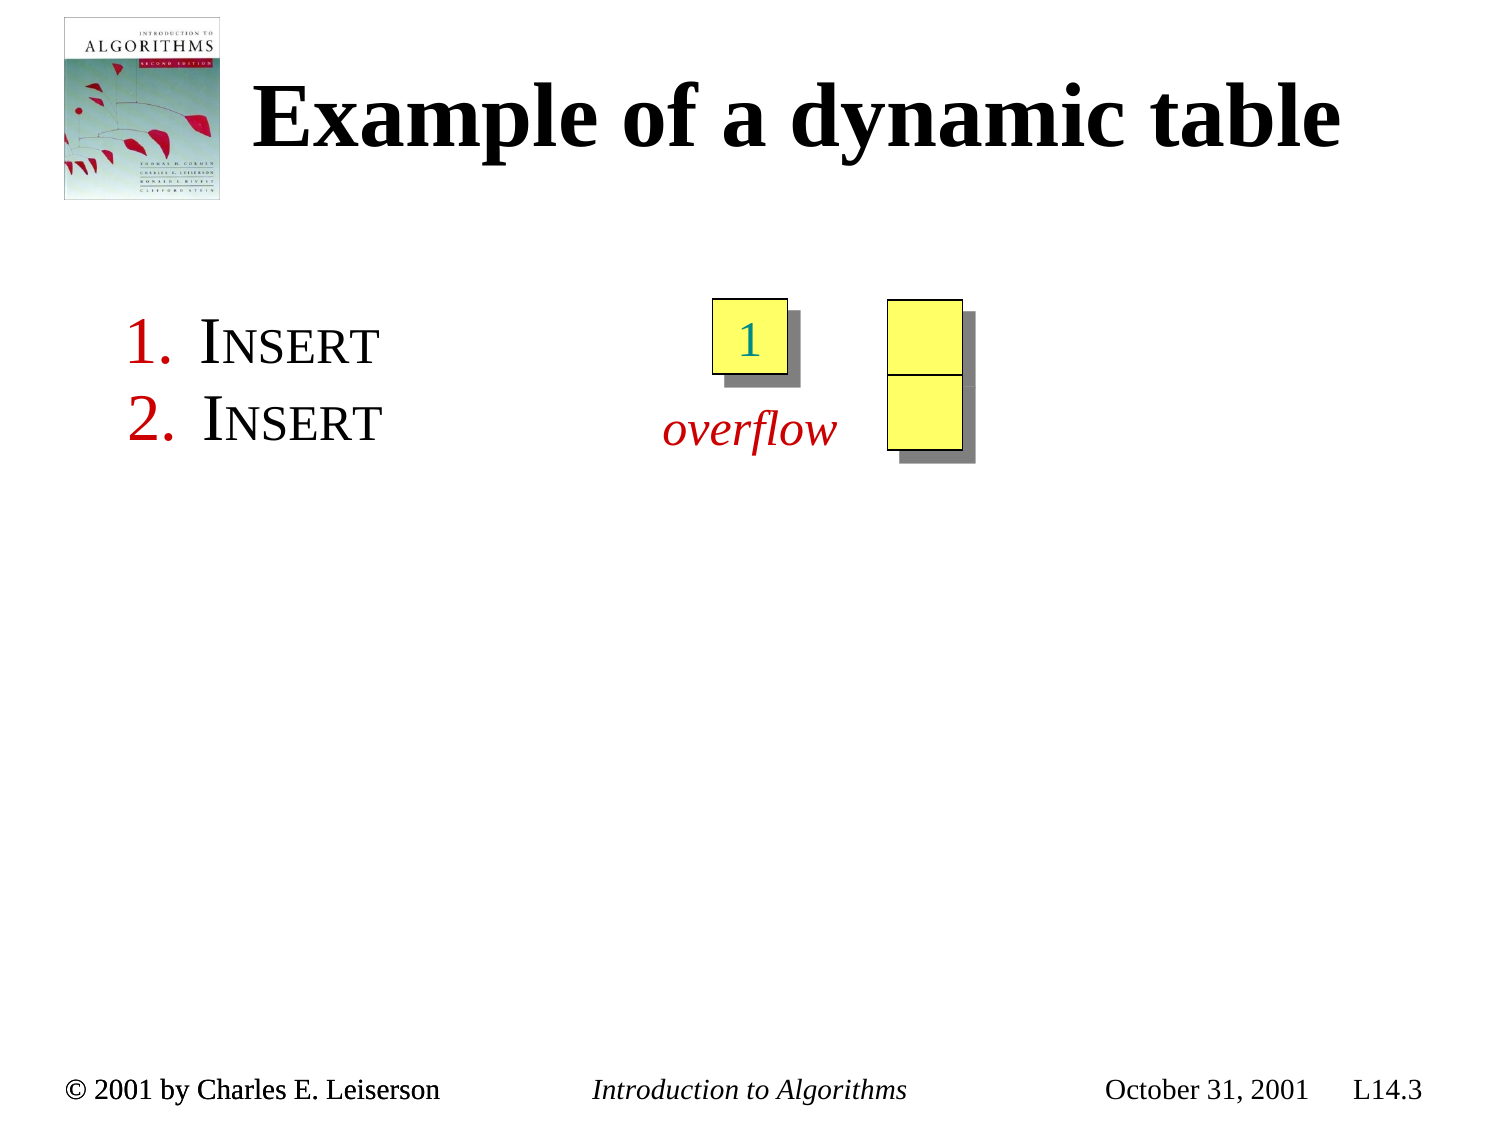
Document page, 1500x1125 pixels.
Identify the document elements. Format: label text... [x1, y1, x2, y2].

text_box October 31, 2001 L14.<number> [982, 1062, 1438, 1113]
title Example of a dynamic table [237, 24, 1475, 213]
text_box overflow [647, 387, 853, 464]
picture [64, 17, 220, 200]
text_box INSERT [109, 289, 395, 385]
text_box INSERT [112, 366, 398, 462]
text_box Introduction to Algorithms [577, 1062, 923, 1113]
text_box 1 [712, 298, 788, 374]
text_box [887, 299, 963, 451]
